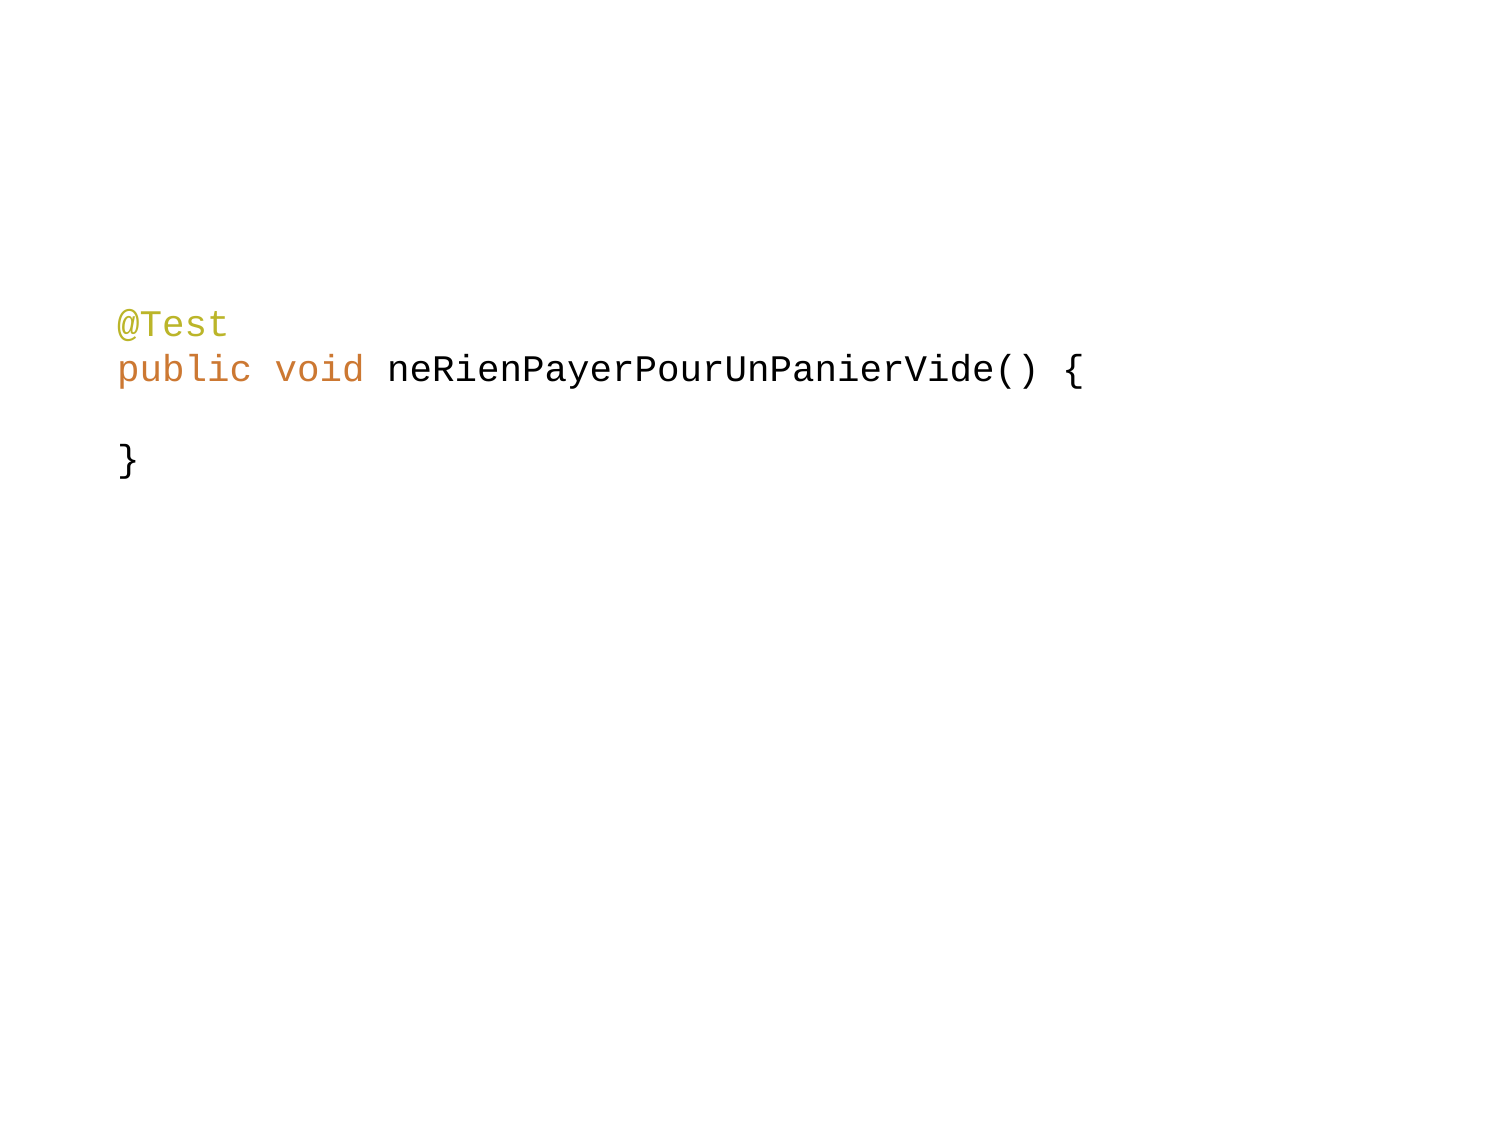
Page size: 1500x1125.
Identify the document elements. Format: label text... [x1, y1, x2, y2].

text_box @Test public void neRienPayerPourUnPanierVide() { } [102, 291, 1427, 487]
